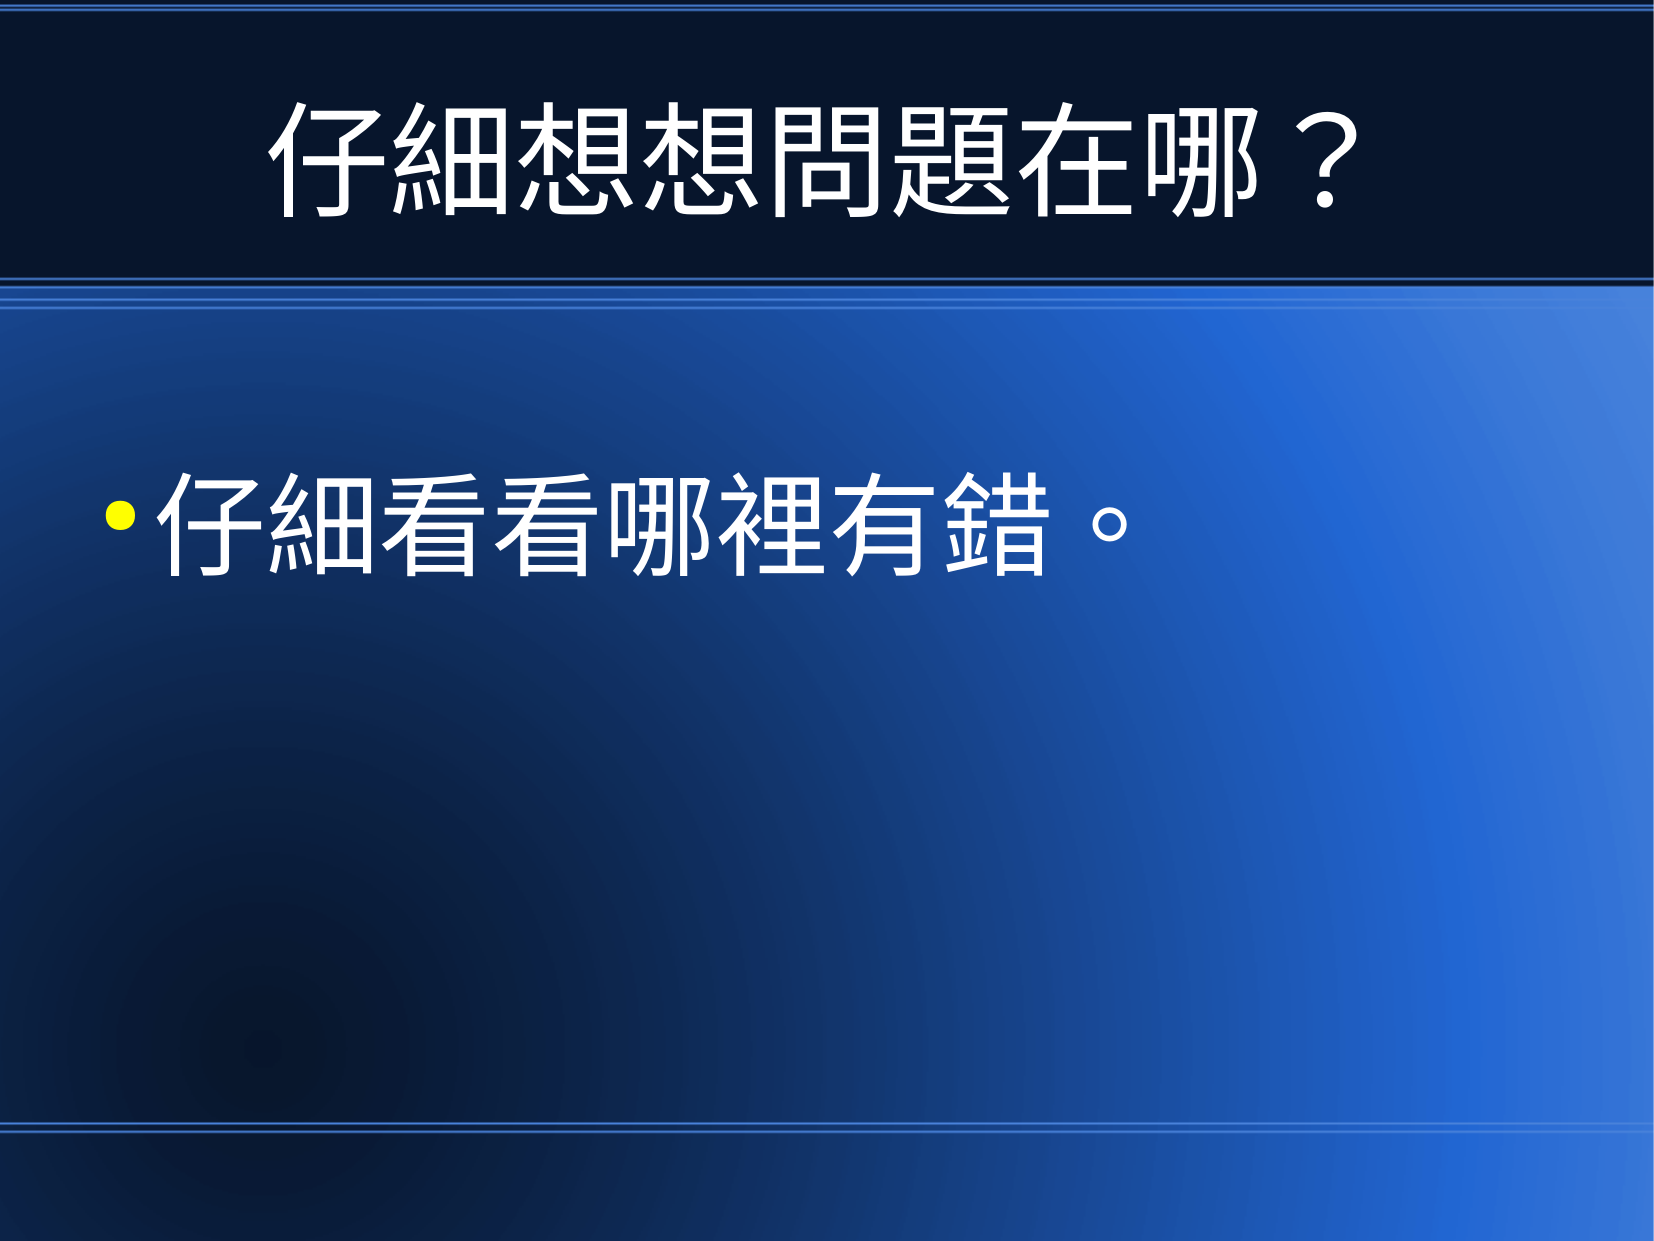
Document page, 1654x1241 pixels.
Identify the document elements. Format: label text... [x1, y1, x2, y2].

title 仔細想想問題在哪？ [82, 49, 1571, 257]
list 仔細看看哪裡有錯。 [82, 355, 1571, 1241]
picture [0, 0, 1654, 1241]
